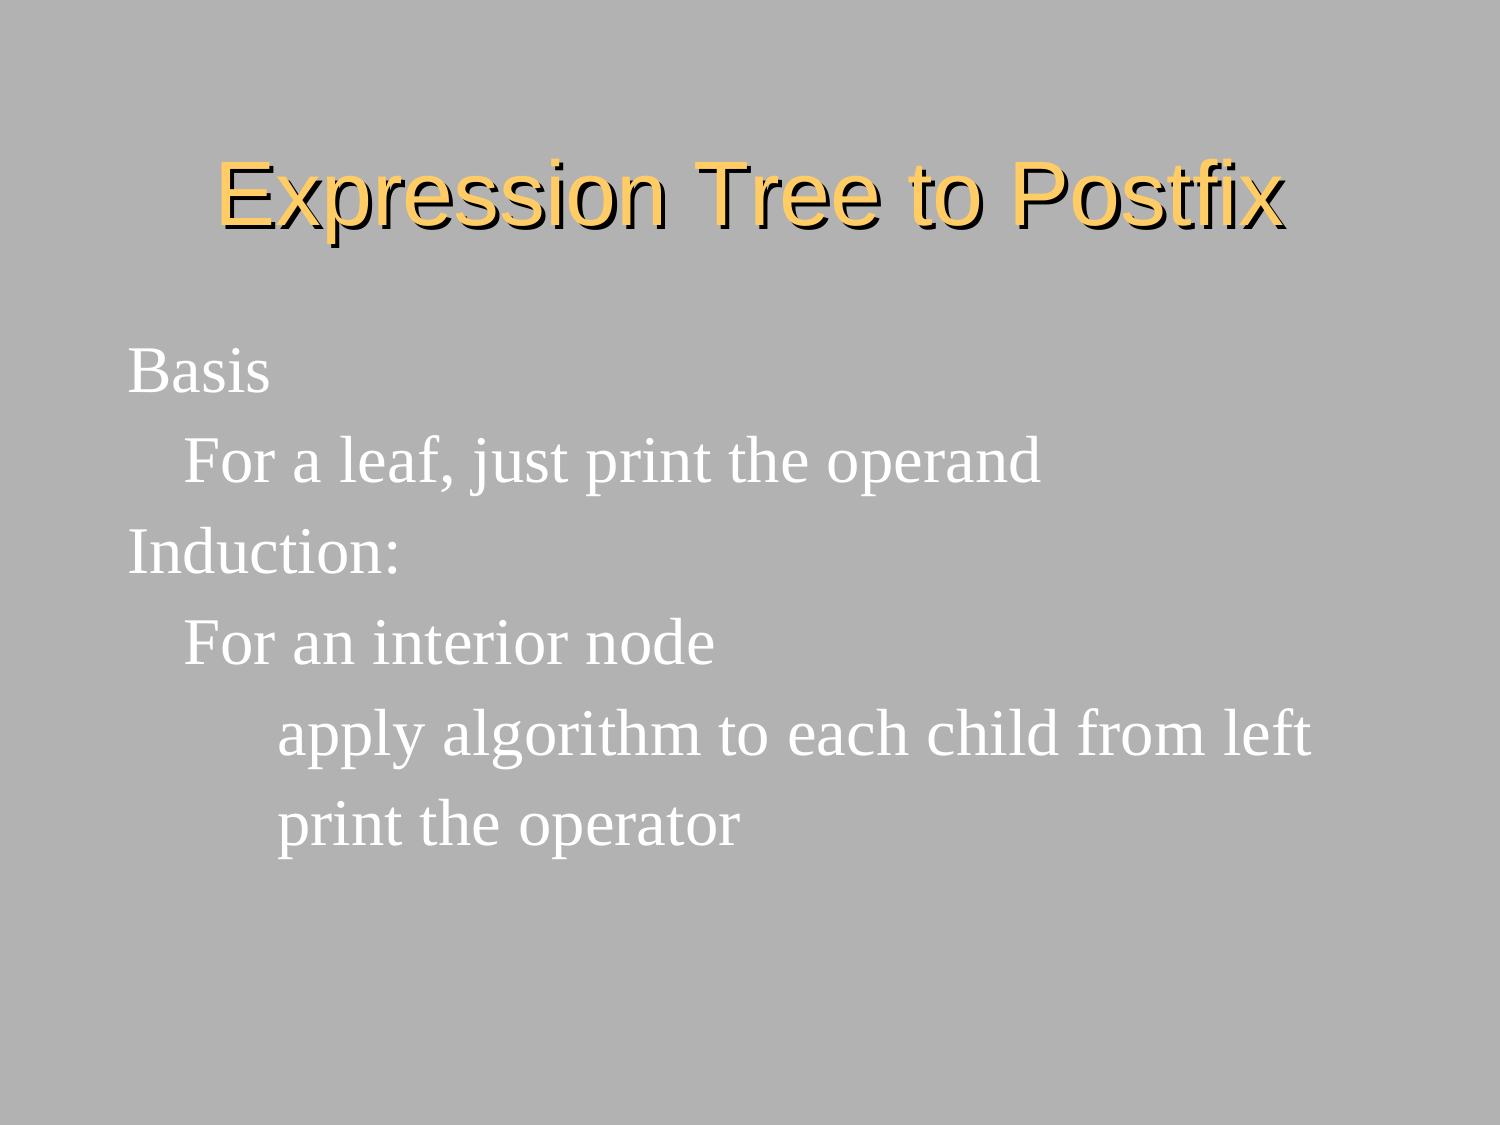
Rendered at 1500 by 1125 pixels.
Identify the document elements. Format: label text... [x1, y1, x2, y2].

list Basis For a leaf, just print the operand Induction: For an interior node apply algorithm to each child from left print the operator [112, 324, 1388, 1001]
title Expression Tree to Postfix [112, 99, 1388, 288]
